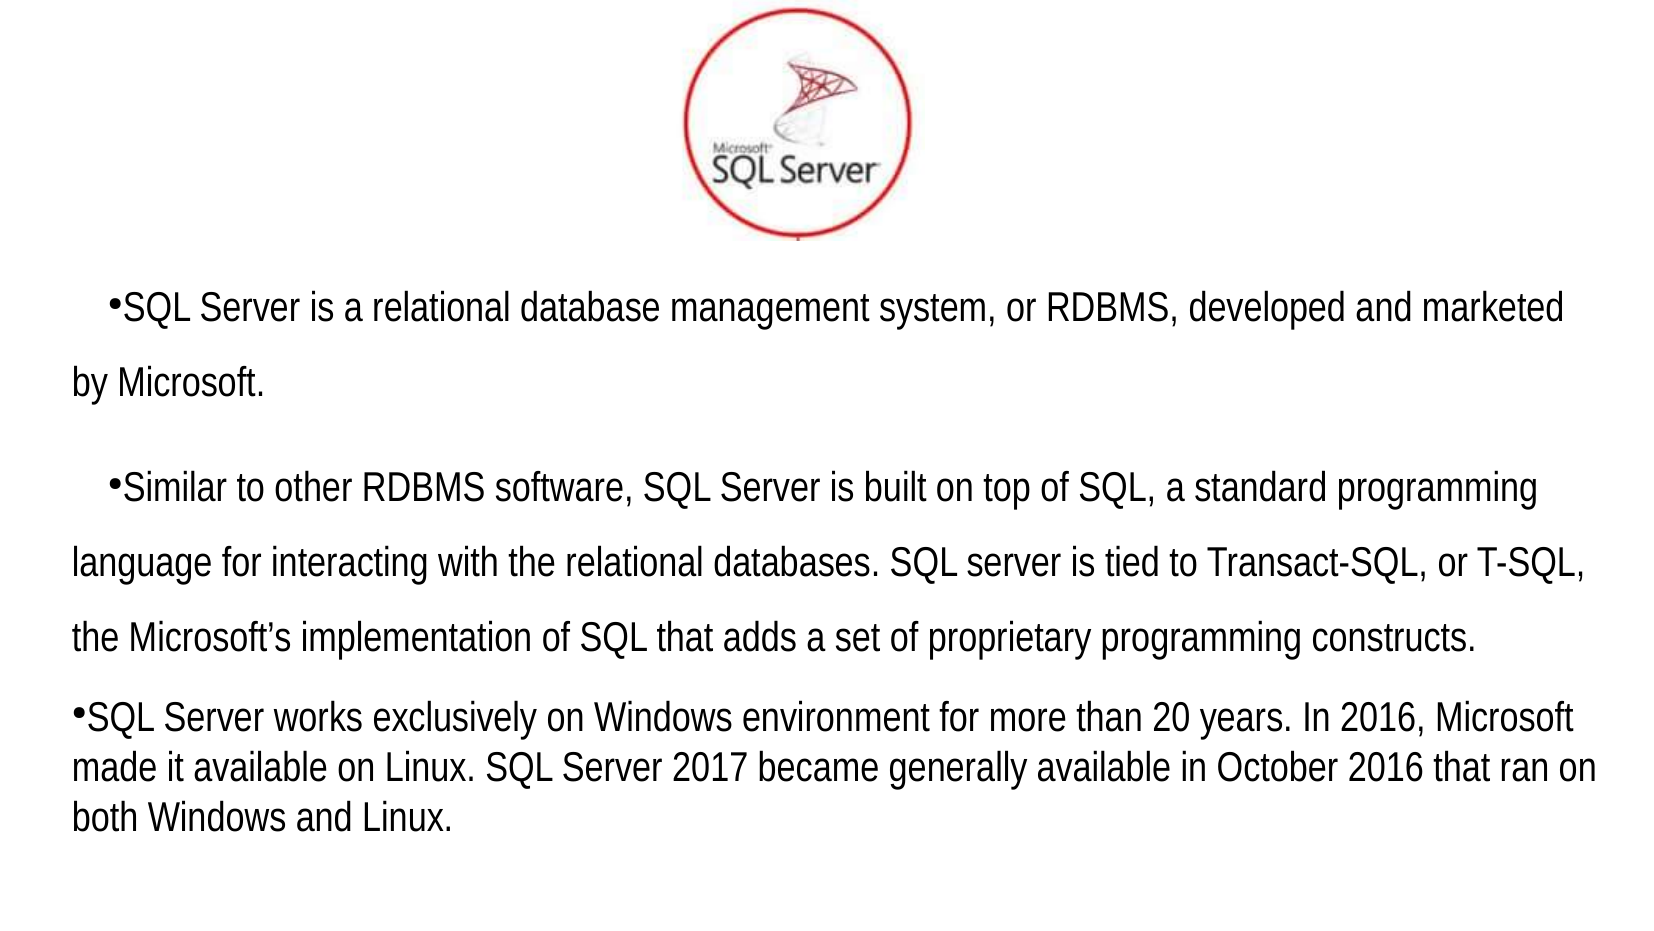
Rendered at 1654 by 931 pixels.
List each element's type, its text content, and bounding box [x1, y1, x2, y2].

picture [675, 0, 925, 241]
list SQL Server is a relational database management system, or RDBMS, developed and marketed by Microsoft. Similar to other RDBMS software, SQL Server is built on top of SQL, a standard programming language for interacting with the relational databases. SQL server is tied to Transact-SQL, or T-SQL, the Microsoft’s implementation of SQL that adds a set of proprietary programming constructs. SQL Server works exclusively on Windows environment for more than 20 years. In 2016, Microsoft made it available on Linux. SQL Server 2017 became generally available in October 2016 that ran on both Windows and Linux. [71, 255, 1606, 900]
